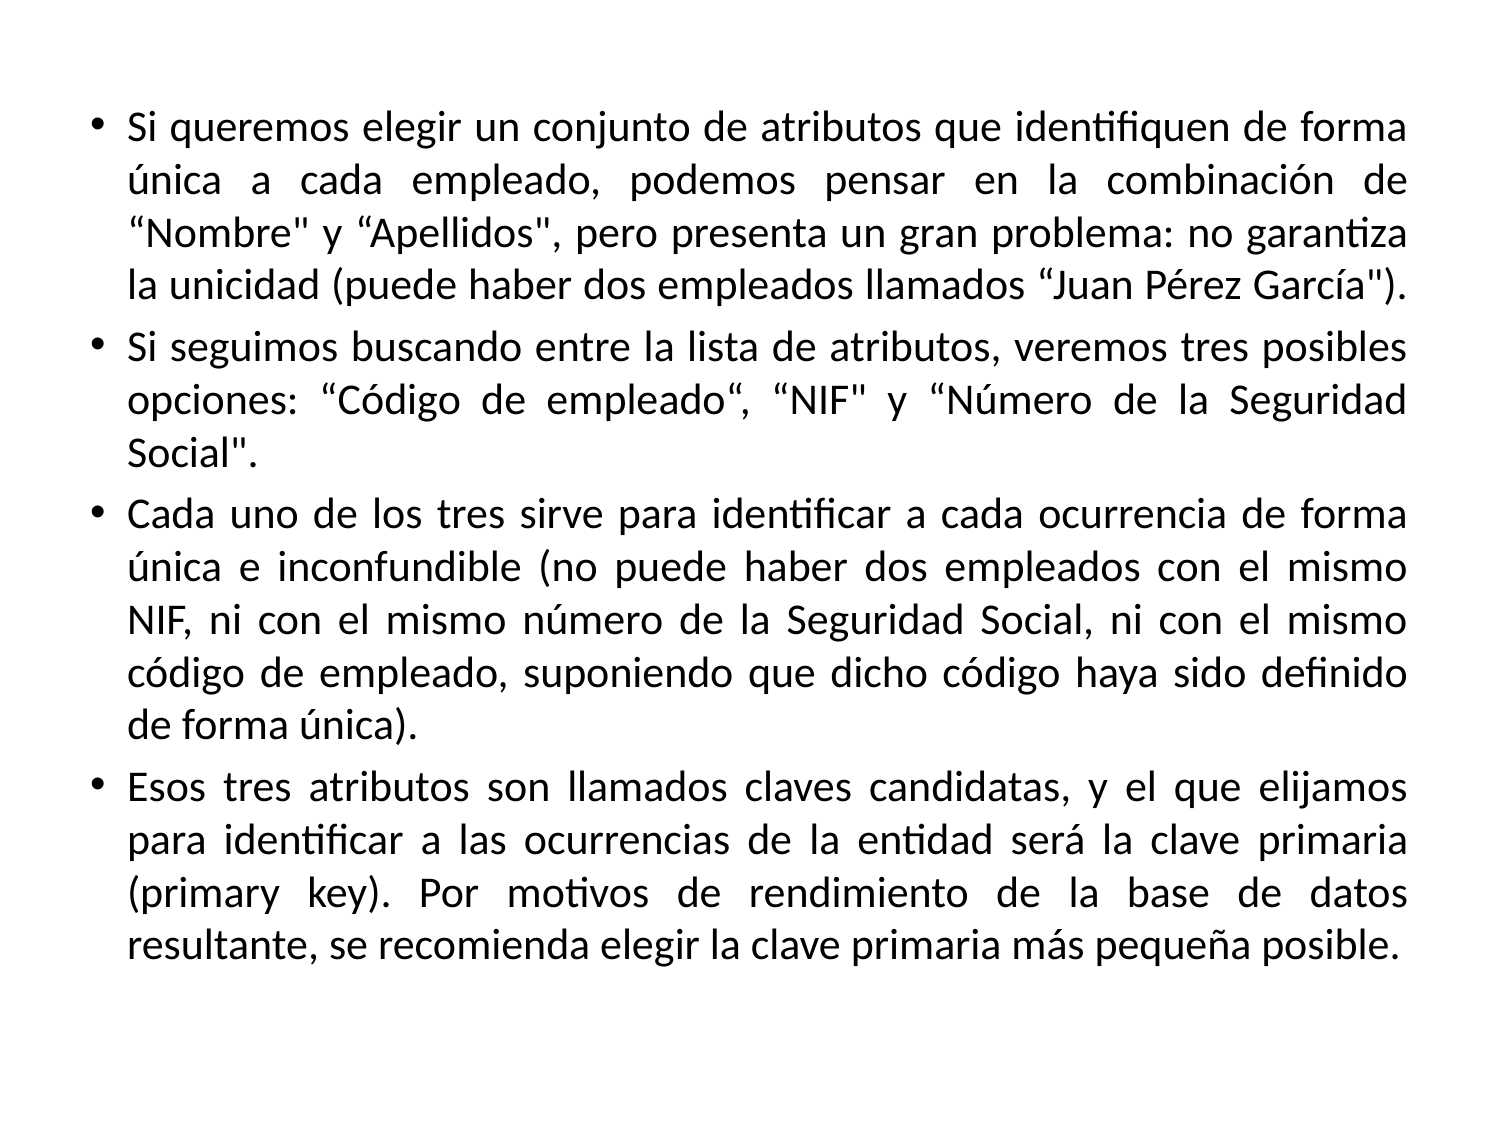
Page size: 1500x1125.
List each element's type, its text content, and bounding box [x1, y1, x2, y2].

list Si queremos elegir un conjunto de atributos que identifiquen de forma única a cada empleado, podemos pensar en la combinación de “Nombre" y “Apellidos", pero presenta un gran problema: no garantiza la unicidad (puede haber dos empleados llamados “Juan Pérez García"). Si seguimos buscando entre la lista de atributos, veremos tres posibles opciones: “Código de empleado“, “NIF" y “Número de la Seguridad Social". Cada uno de los tres sirve para identificar a cada ocurrencia de forma única e inconfundible (no puede haber dos empleados con el mismo NIF, ni con el mismo número de la Seguridad Social, ni con el mismo código de empleado, suponiendo que dicho código haya sido definido de forma única). Esos tres atributos son llamados claves candidatas, y el que elijamos para identificar a las ocurrencias de la entidad será la clave primaria (primary key). Por motivos de rendimiento de la base de datos resultante, se recomienda elegir la clave primaria más pequeña posible. [75, 90, 1425, 1005]
